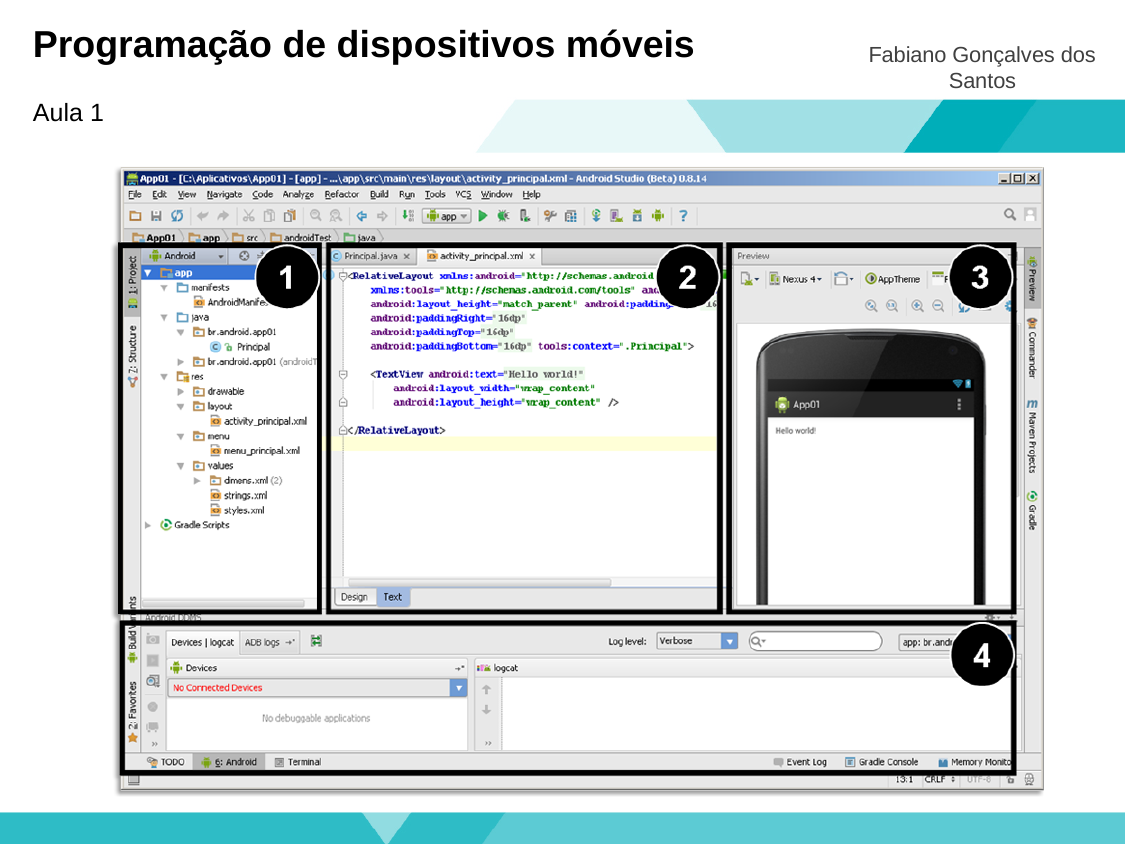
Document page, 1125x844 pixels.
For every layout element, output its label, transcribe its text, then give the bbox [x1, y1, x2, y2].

list Fabiano Gonçalves dos Santos [839, 33, 1125, 89]
title Programação de dispositivos móveis [18, 18, 767, 88]
picture [0, 0, 1125, 844]
list Aula 1 [18, 88, 389, 140]
